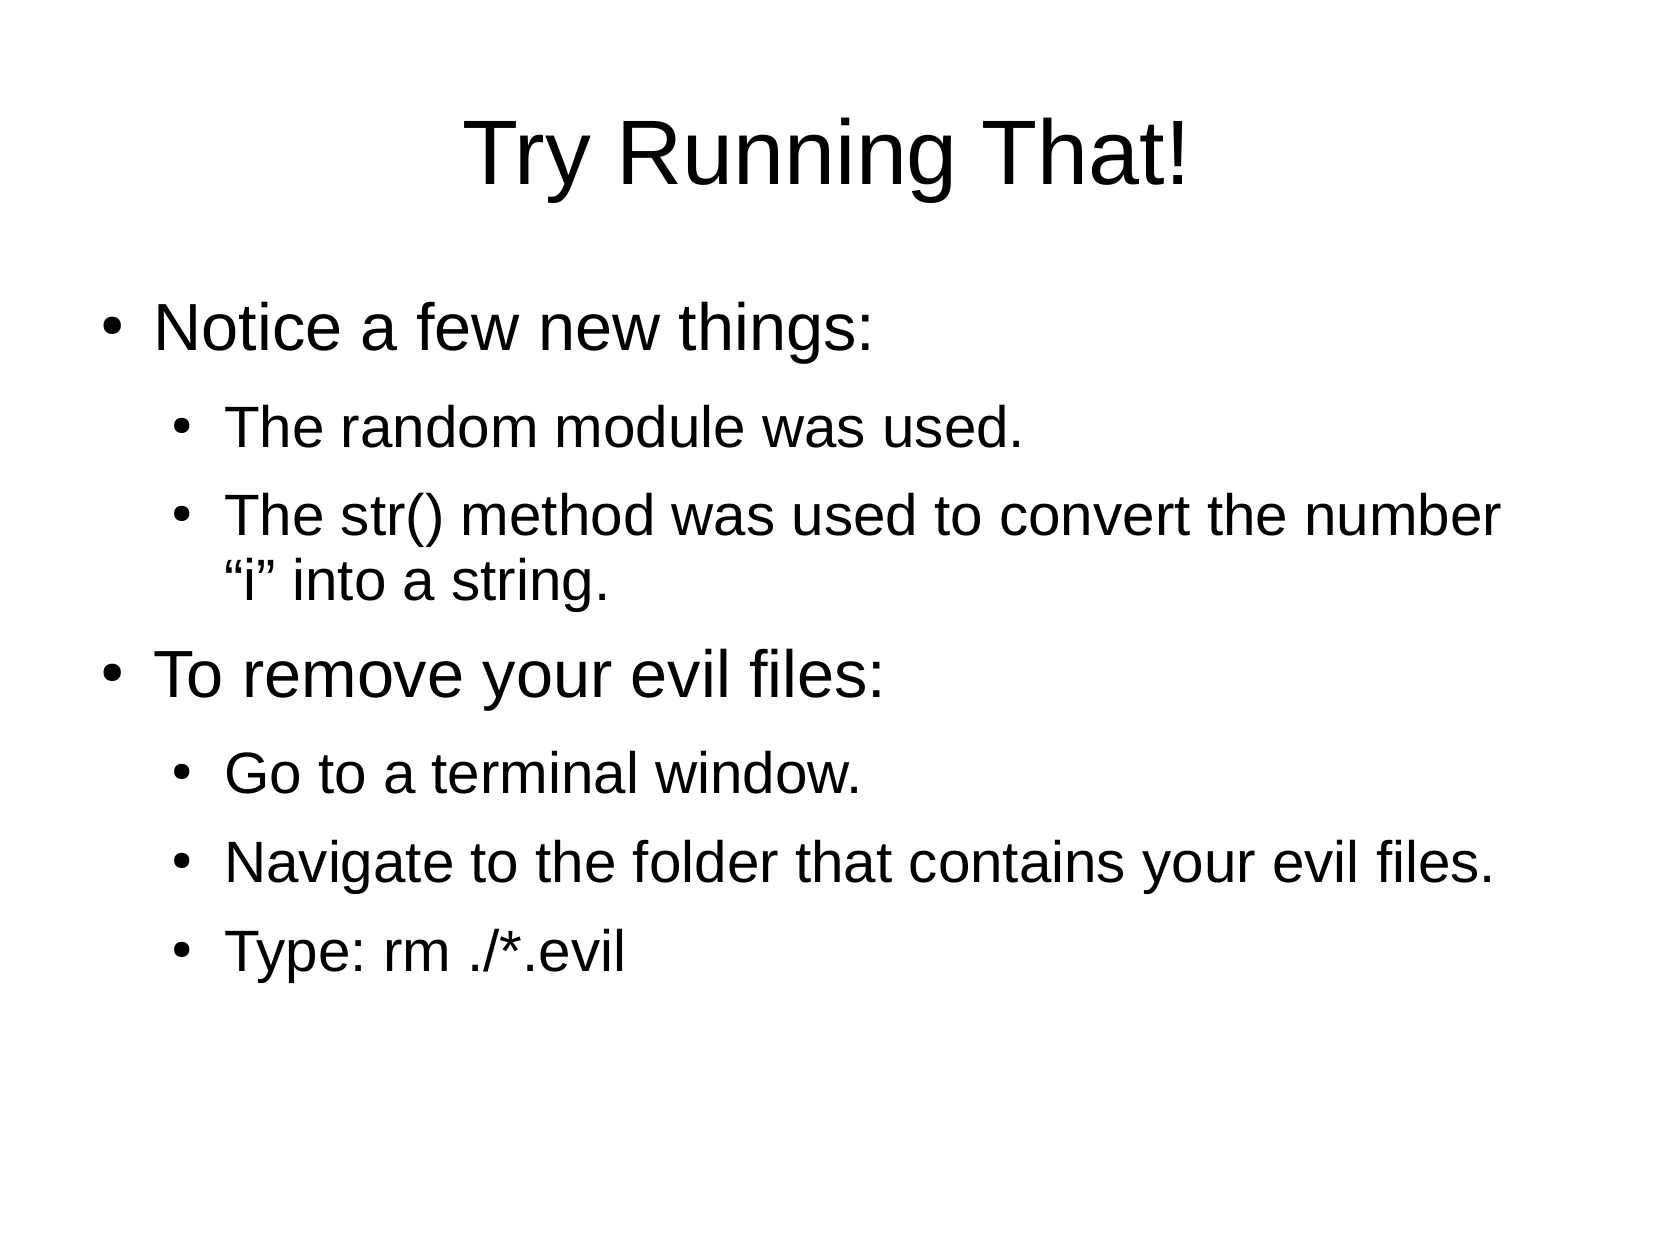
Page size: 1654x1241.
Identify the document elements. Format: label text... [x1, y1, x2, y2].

title Try Running That! [82, 49, 1571, 257]
list Notice a few new things: The random module was used. The str() method was used to convert the number “i” into a string. To remove your evil files: Go to a terminal window. Navigate to the folder that contains your evil files. Type: rm ./*.evil [82, 290, 1571, 1109]
